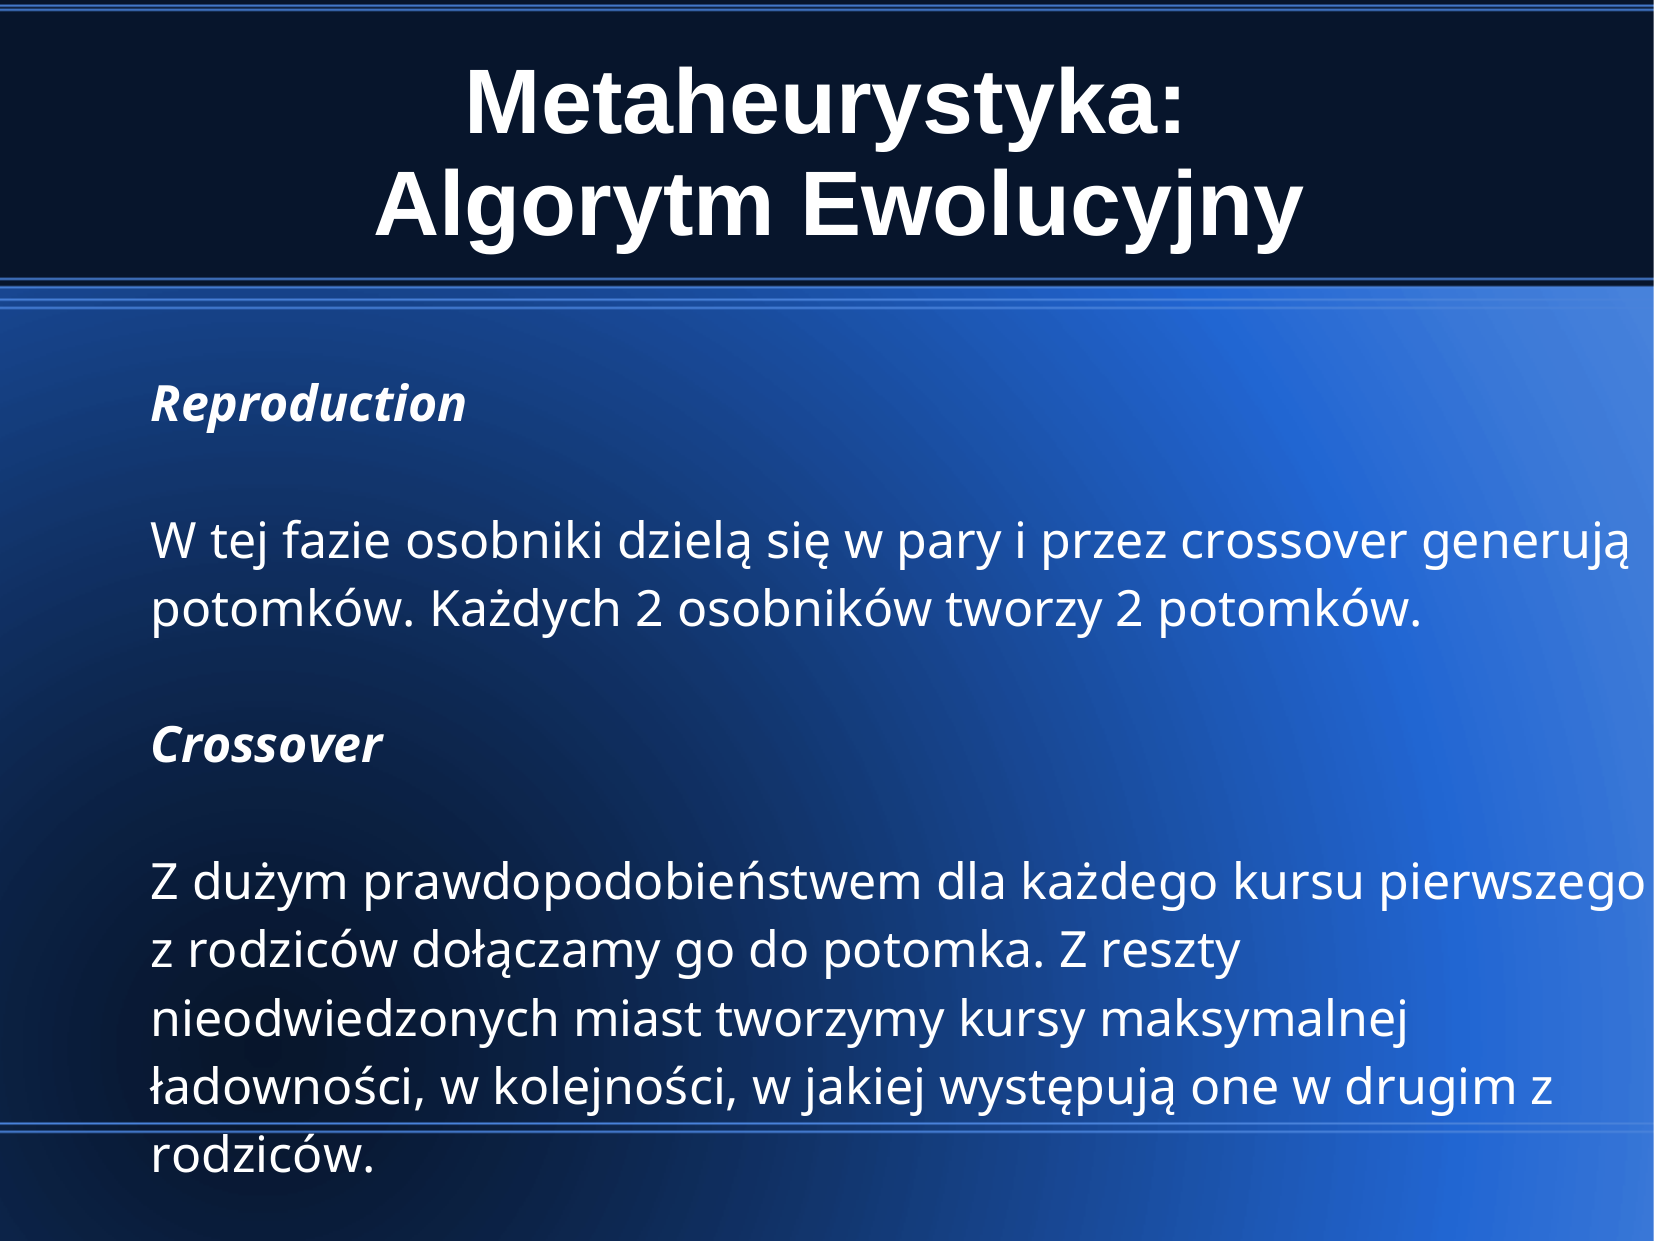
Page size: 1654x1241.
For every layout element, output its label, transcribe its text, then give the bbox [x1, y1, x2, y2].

picture [0, 0, 1654, 360]
list [82, 355, 1571, 360]
text_box Reproduction W tej fazie osobniki dzielą się w pary i przez crossover generują potomków. Każdych 2 osobników tworzy 2 potomków. Crossover Z dużym prawdopodobieństwem dla każdego kursu pierwszego z rodziców dołączamy go do potomka. Z reszty nieodwiedzonych miast tworzymy kursy maksymalnej ładowności, w kolejności, w jakiej występują one w drugim z rodziców. [0, 360, 1654, 1133]
picture [0, 1133, 1654, 1241]
title Metaheurystyka: Algorytm Ewolucyjny [82, 49, 1571, 257]
